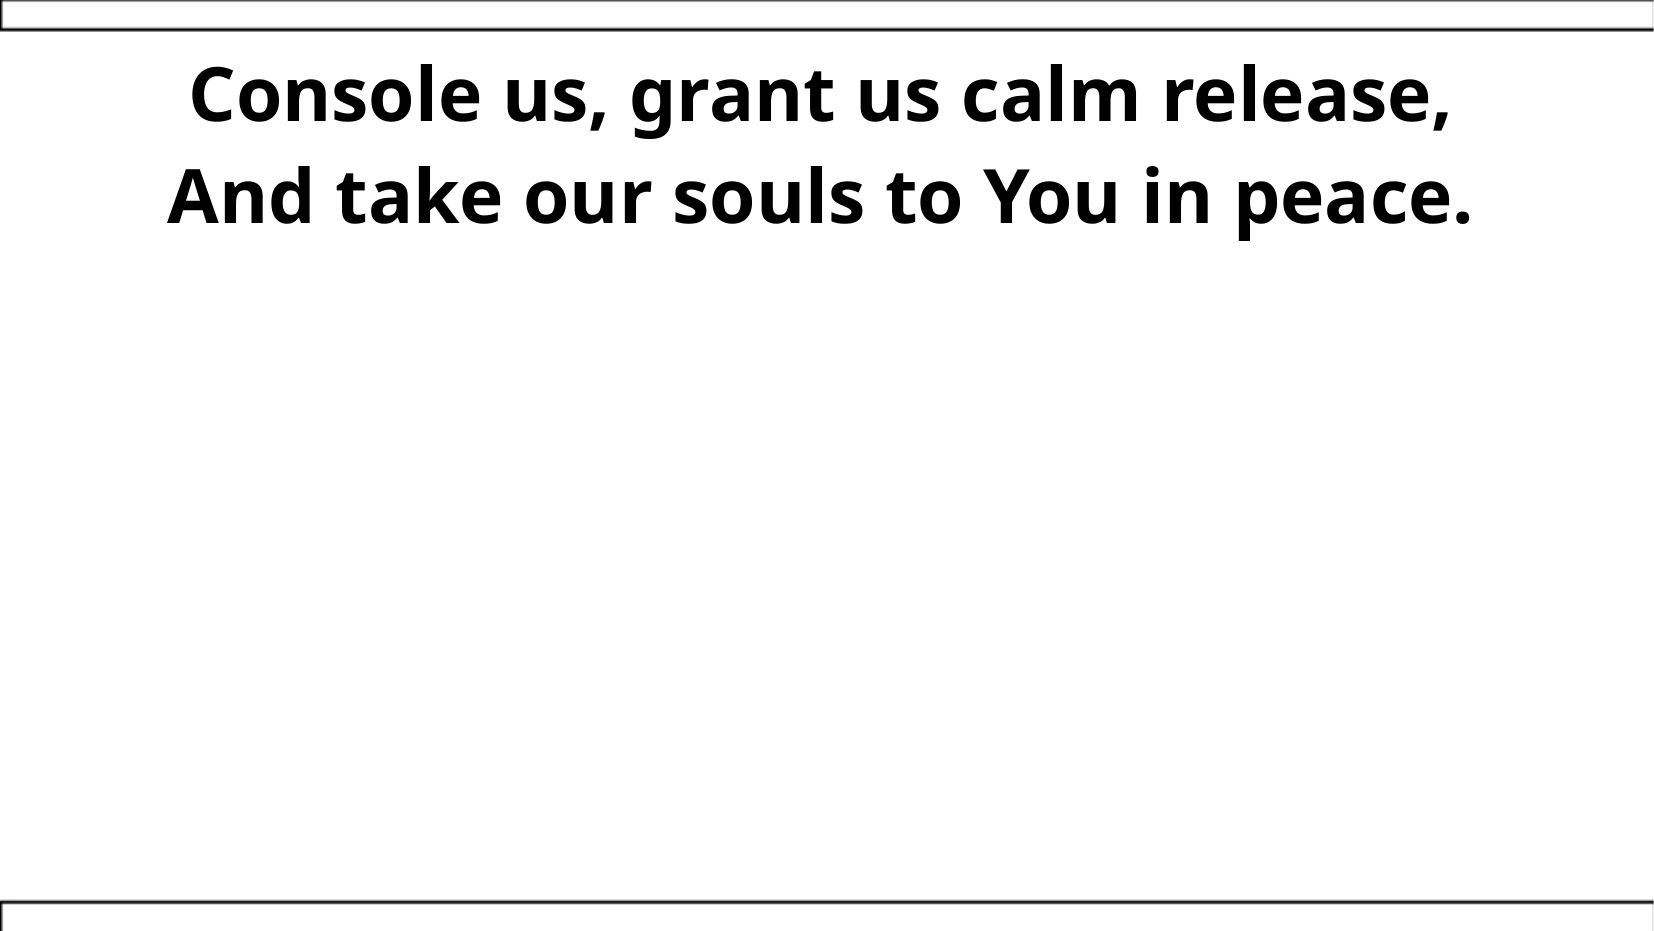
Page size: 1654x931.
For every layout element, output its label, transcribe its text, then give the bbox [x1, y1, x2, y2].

text_box Console us, grant us calm release, And take our souls to You in peace. [79, 33, 1565, 249]
picture [0, 0, 1654, 931]
